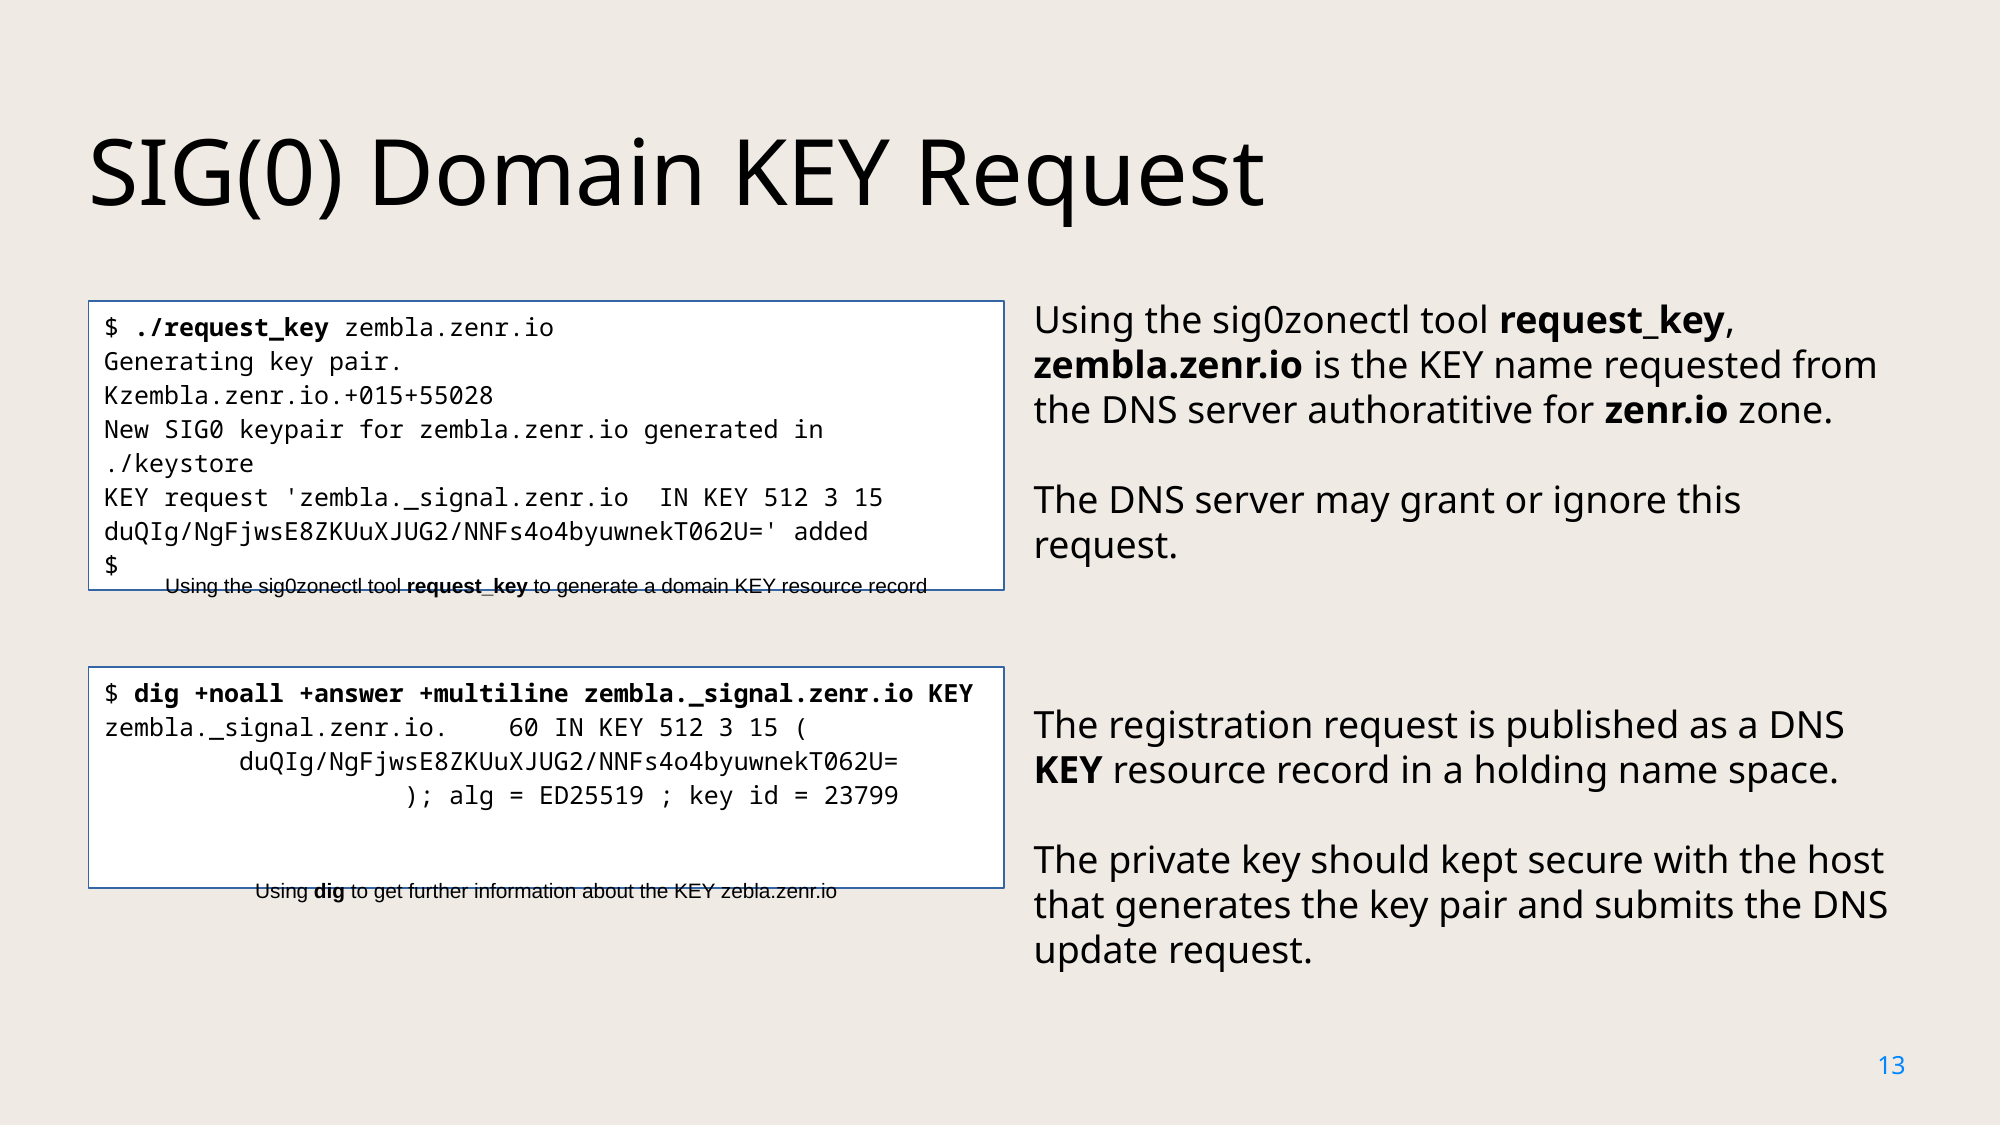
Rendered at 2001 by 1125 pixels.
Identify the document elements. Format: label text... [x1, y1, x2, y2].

list Using the sig0zonectl tool request_key, zembla.zenr.io is the KEY name requested from the DNS server authoratitive for zenr.io zone. The DNS server may grant or ignore this request. The registration request is published as a DNS KEY resource record in a holding name space. The private key should kept secure with the host that generates the key pair and submits the DNS update request. [1033, 295, 1892, 1002]
title SIG(0) Domain KEY Request [88, 59, 1863, 278]
text_box $ ./request_key zembla.zenr.io Generating key pair. Kzembla.zenr.io.+015+55028 New SIG0 keypair for zembla.zenr.io generated in ./keystore KEY request 'zembla._signal.zenr.io IN KEY 512 3 15 duQIg/NgFjwsE8ZKUuXJUG2/NNFs4o4byuwnekT062U=' added $ [88, 301, 1004, 567]
text_box Using the sig0zonectl tool request_key to generate a domain KEY resource record [88, 567, 1004, 606]
text_box Using dig to get further information about the KEY zebla.zenr.io [88, 872, 1004, 911]
slide_number <number> [1862, 1042, 1957, 1103]
text_box $ dig +noall +answer +multiline zembla._signal.zenr.io KEY zembla._signal.zenr.io. 60 IN KEY 512 3 15 ( duQIg/NgFjwsE8ZKUuXJUG2/NNFs4o4byuwnekT062U= ); alg = ED25519 ; key id = 23799 [88, 667, 1004, 872]
